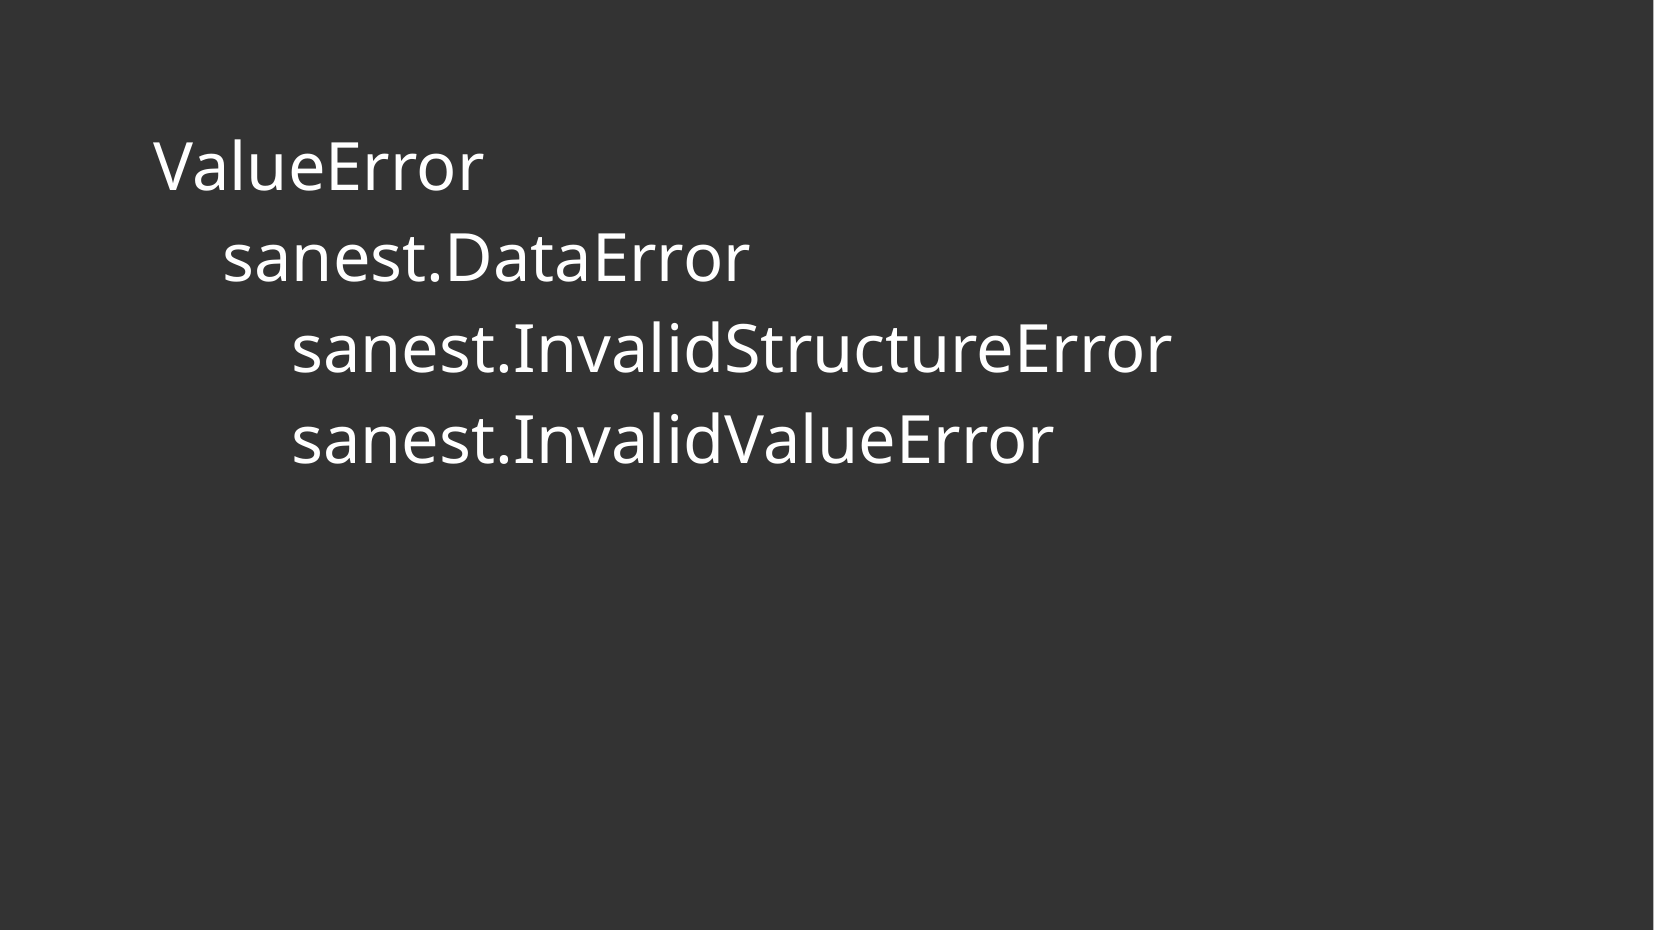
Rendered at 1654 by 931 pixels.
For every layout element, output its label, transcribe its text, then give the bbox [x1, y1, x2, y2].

list ValueError sanest.DataError sanest.InvalidStructureError sanest.InvalidValueError [82, 119, 1571, 839]
